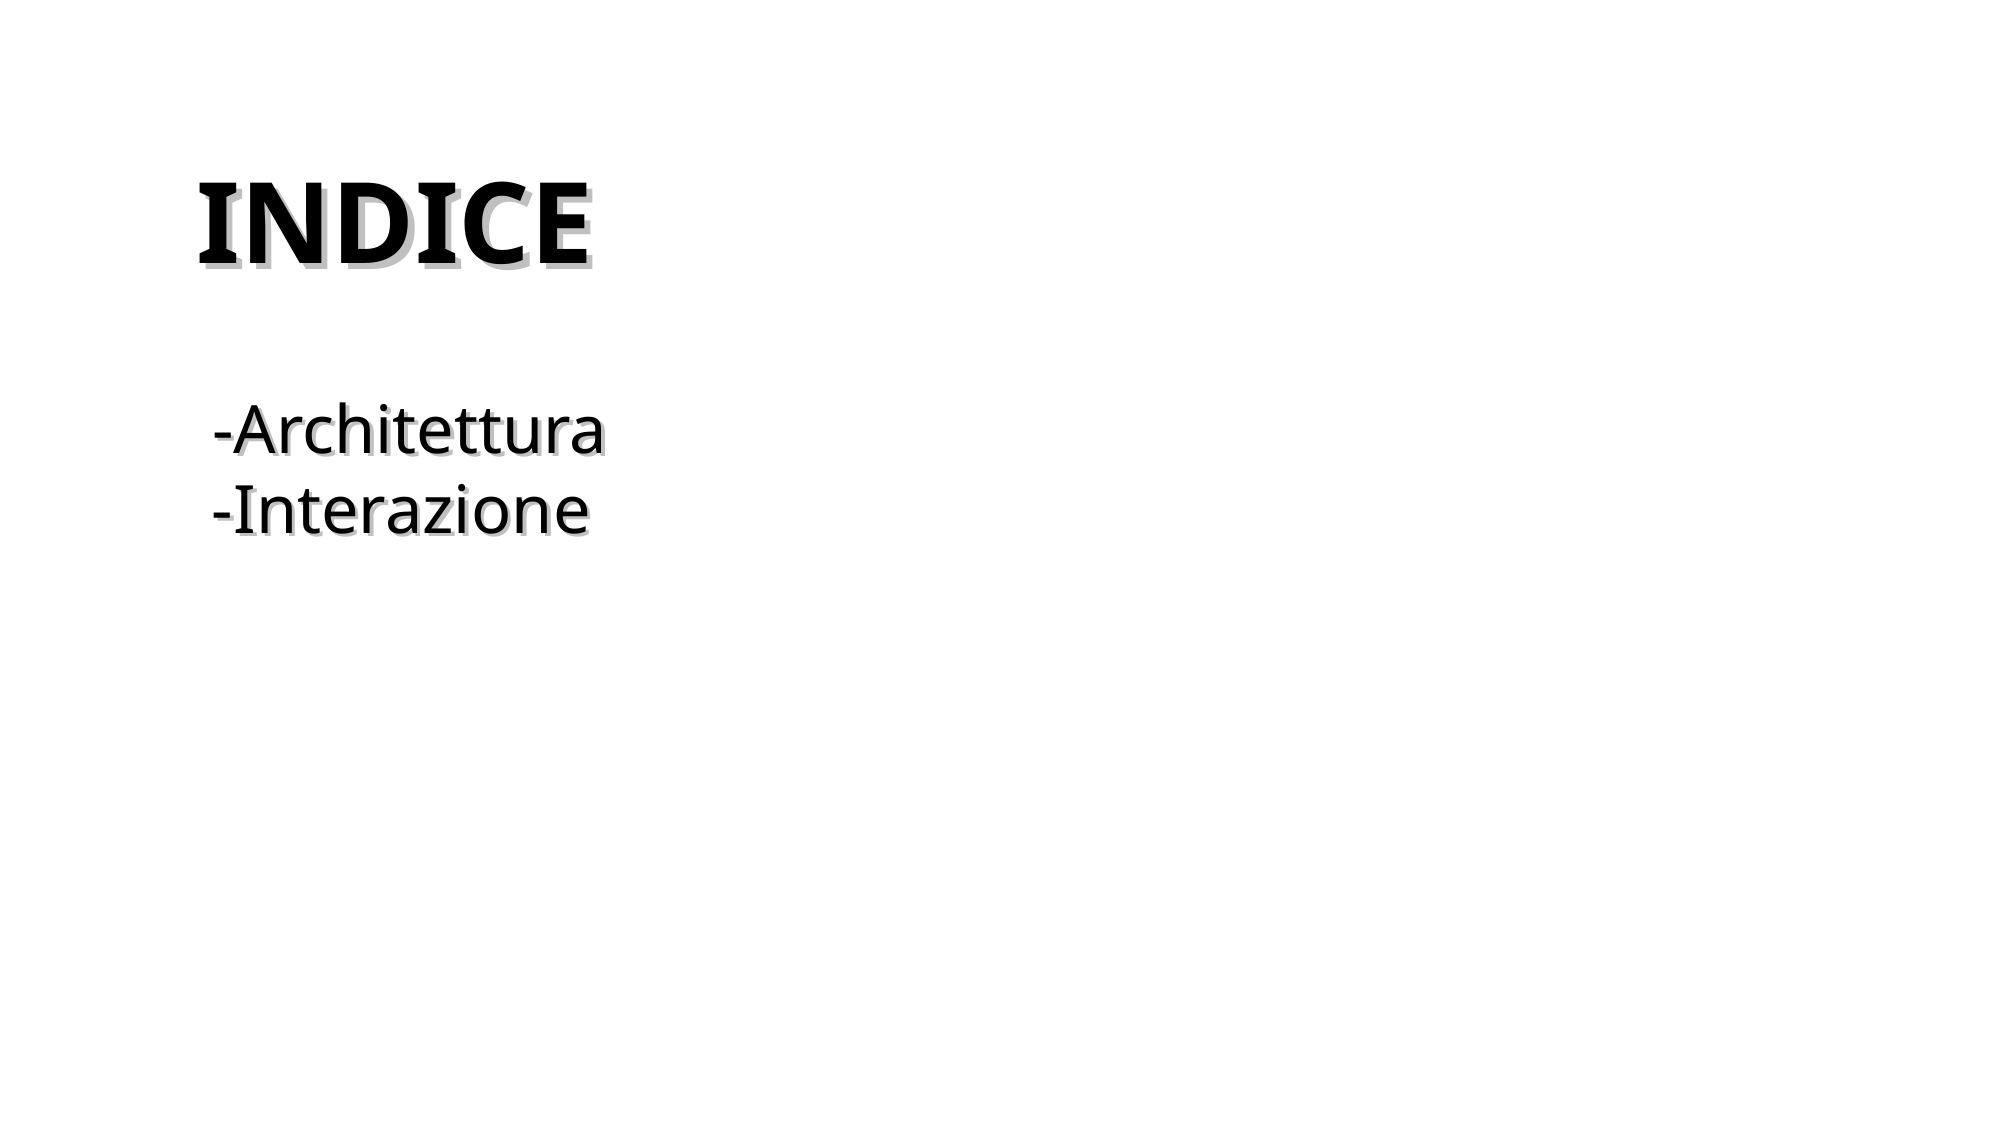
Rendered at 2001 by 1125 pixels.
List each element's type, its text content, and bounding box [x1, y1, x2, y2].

text_box -Architettura -Interazione [0, 379, 1278, 554]
text_box INDICE [113, 143, 677, 293]
